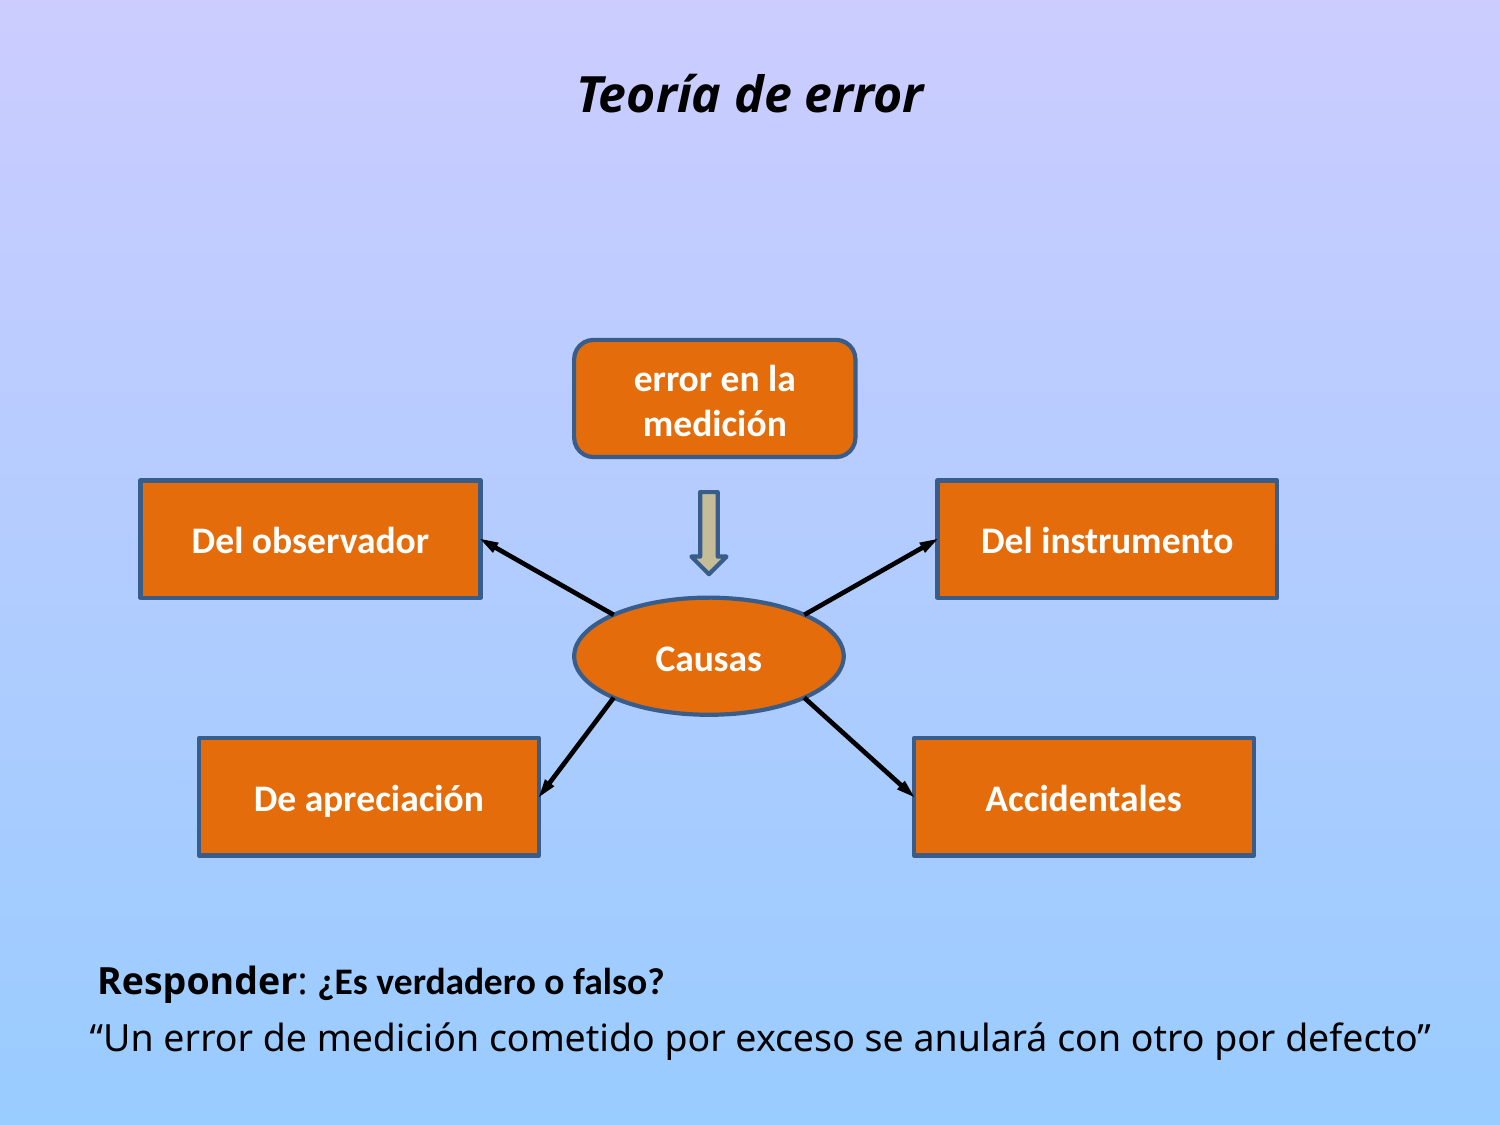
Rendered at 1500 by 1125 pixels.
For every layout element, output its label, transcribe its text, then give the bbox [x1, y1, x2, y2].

text_box “Un error de medición cometido por exceso se anulará con otro por defecto” [75, 1006, 1459, 1066]
text_box De apreciación [199, 738, 539, 856]
title Teoría de error [75, 45, 1426, 141]
text_box Responder: ¿Es verdadero o falso? [82, 949, 926, 1009]
text_box Del observador [141, 480, 480, 598]
text_box Causas [574, 597, 844, 715]
text_box error en la medición [574, 339, 856, 458]
text_box Accidentales [914, 738, 1254, 856]
text_box [691, 492, 727, 575]
text_box Del instrumento [937, 480, 1277, 598]
list [75, 199, 1426, 1005]
